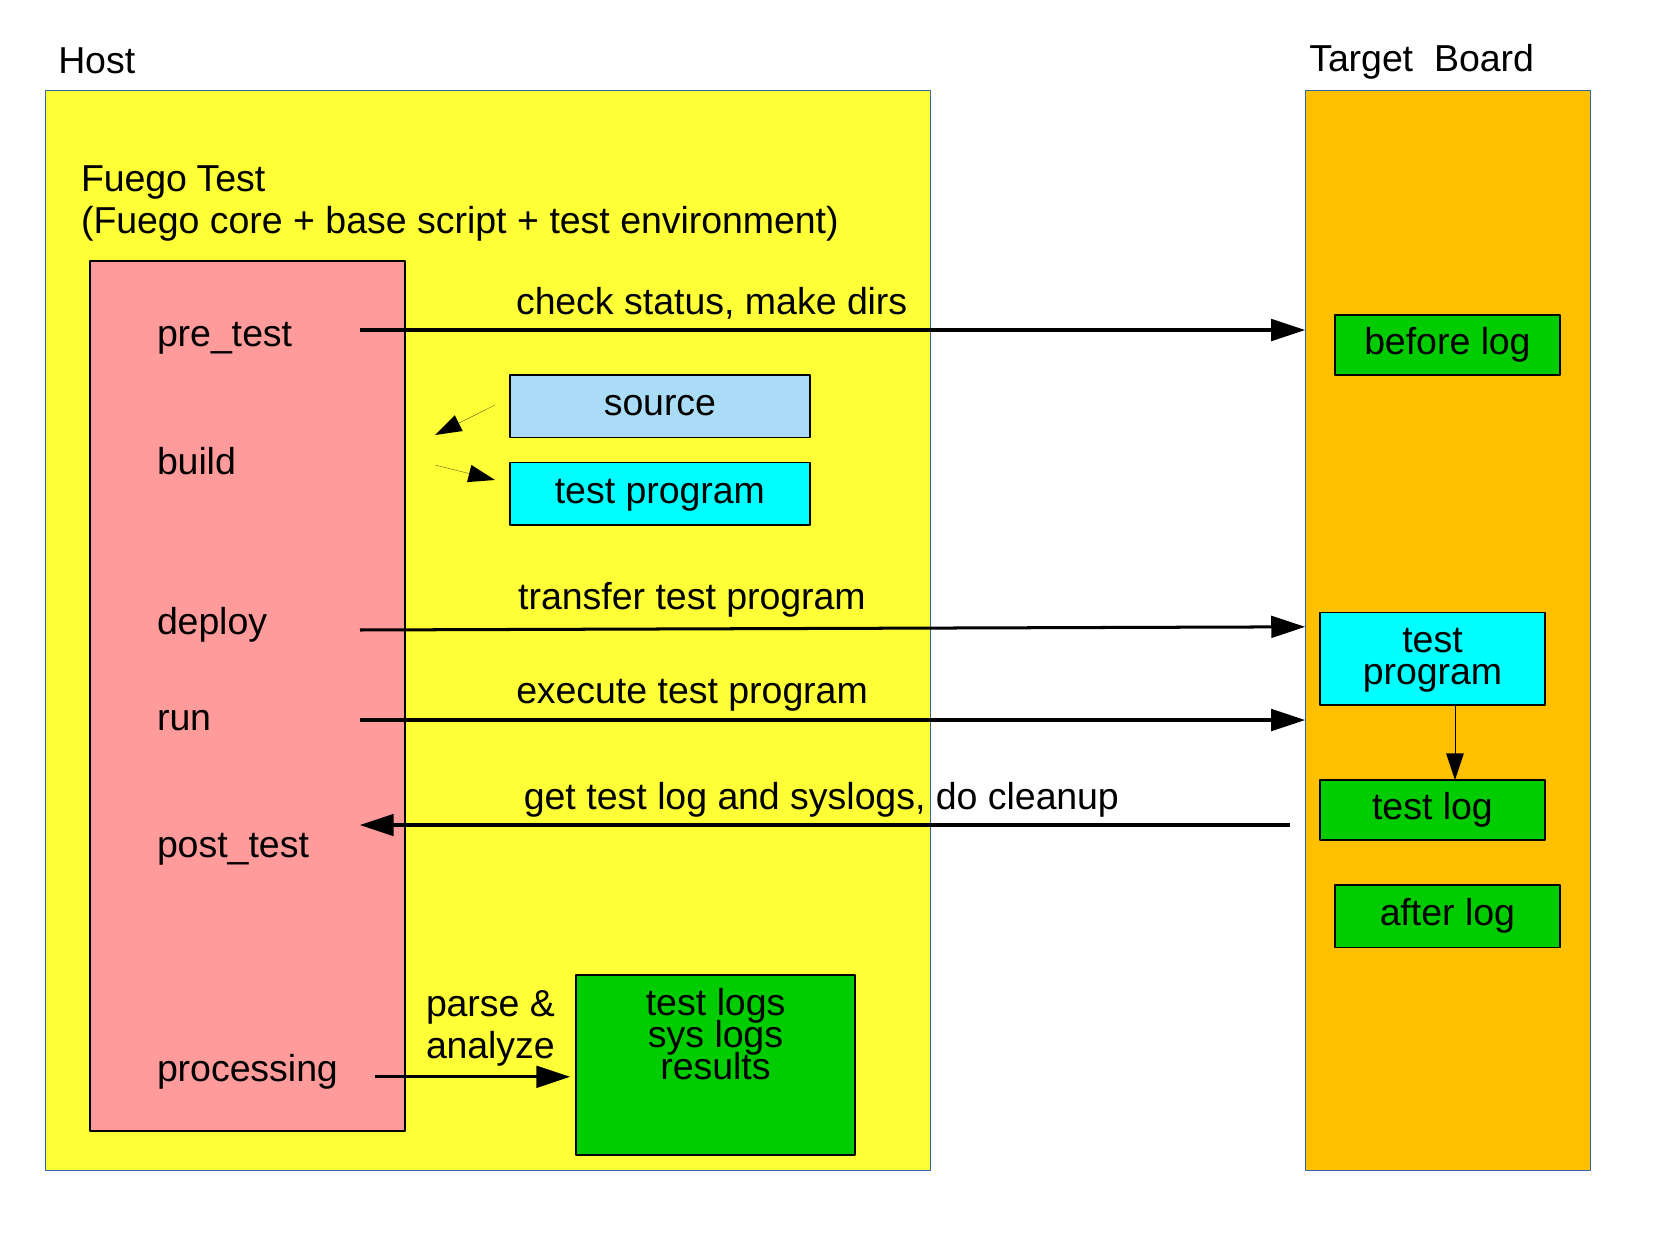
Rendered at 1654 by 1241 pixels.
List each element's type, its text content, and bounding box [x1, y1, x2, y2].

text_box after log [1335, 884, 1560, 948]
text_box Host [52, 32, 142, 104]
text_box test program [1320, 612, 1545, 705]
text_box [45, 90, 931, 1171]
text_box test program [510, 462, 810, 525]
text_box test log [1320, 780, 1545, 841]
text_box [406, 630, 931, 718]
text_box before log [1334, 315, 1560, 376]
text_box check status, make dirs [510, 273, 914, 331]
text_box [406, 722, 931, 823]
text_box transfer test program [512, 567, 873, 625]
text_box execute test program [510, 662, 875, 719]
text_box parse & analyze [420, 975, 562, 1074]
text_box Target Board [1303, 30, 1541, 102]
text_box test logs sys logs results [575, 975, 856, 1156]
text_box source [509, 374, 810, 438]
text_box pre_test build deploy run post_test processing [90, 261, 406, 1132]
text_box Fuego Test (Fuego core + base script + test environment) [75, 150, 875, 249]
text_box [406, 332, 931, 628]
text_box get test log and syslogs, do cleanup [517, 768, 1126, 826]
text_box [1305, 90, 1591, 1171]
